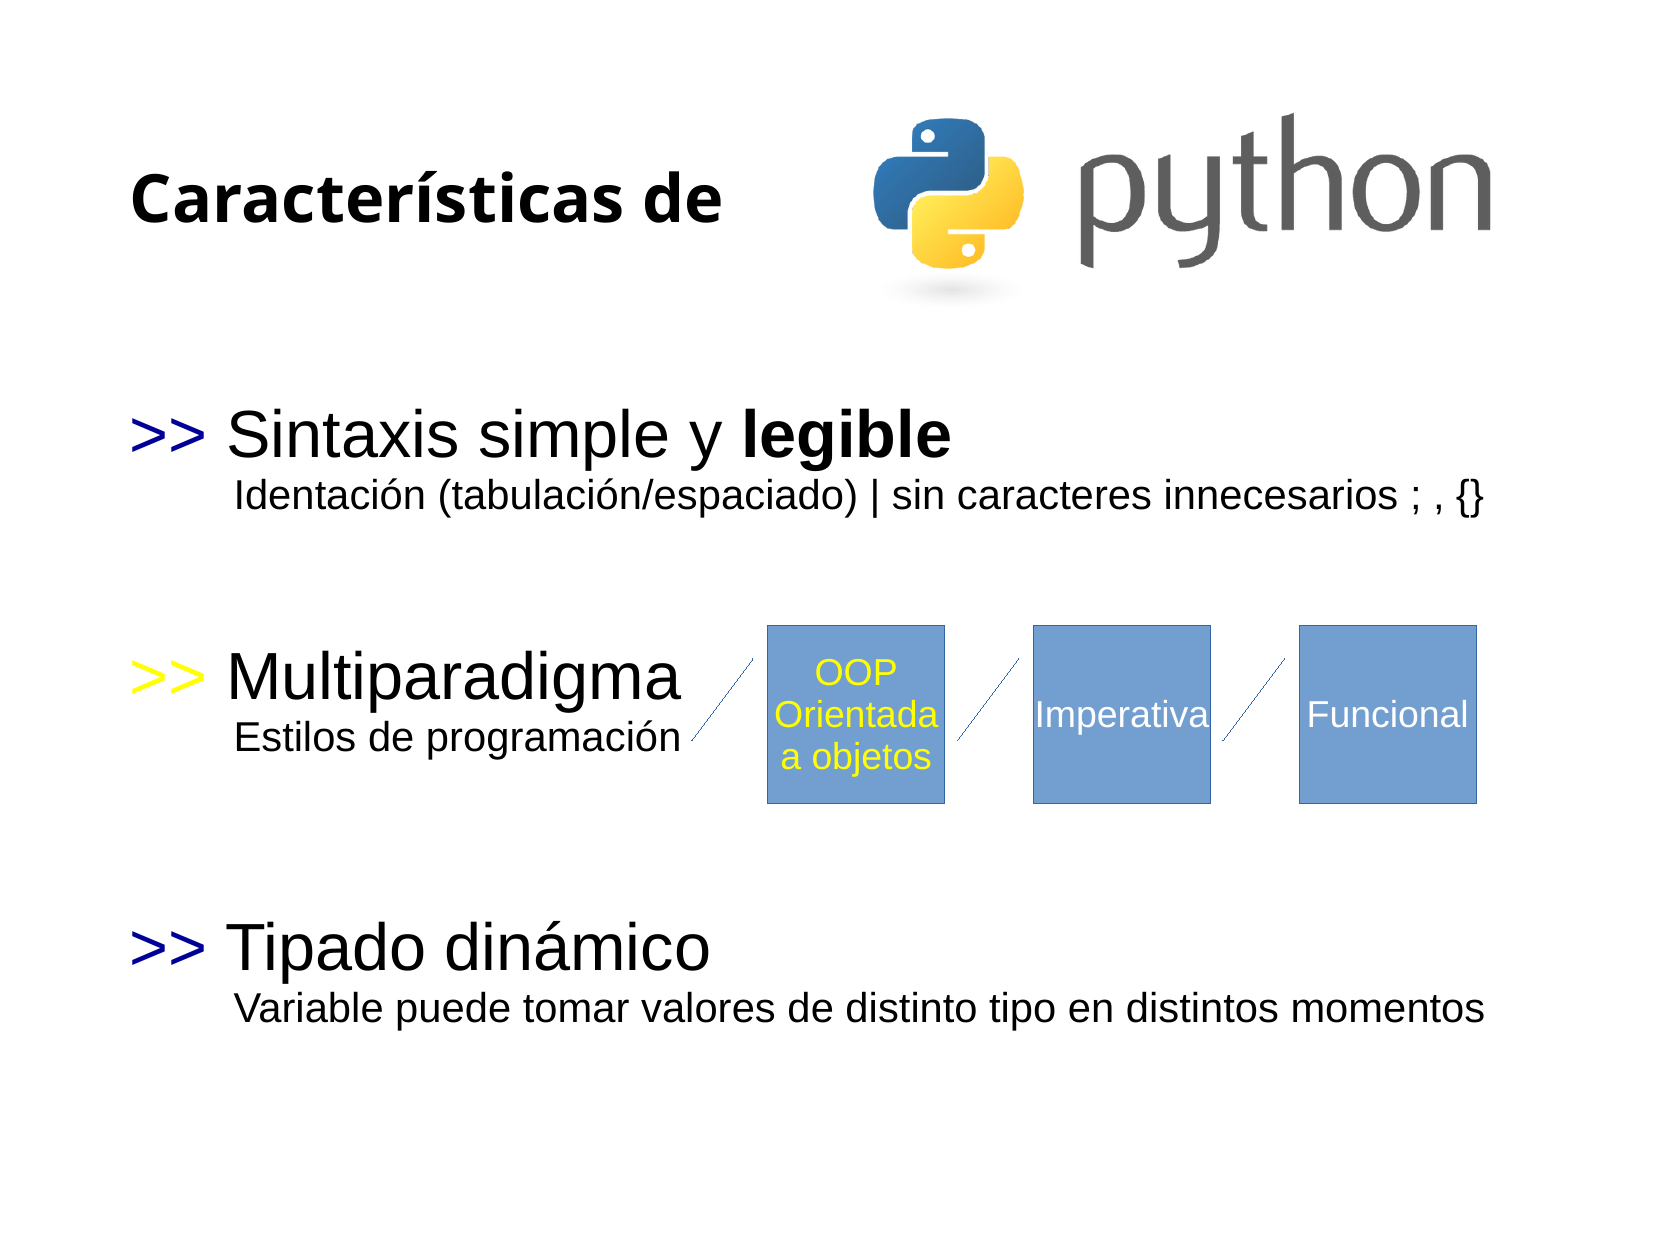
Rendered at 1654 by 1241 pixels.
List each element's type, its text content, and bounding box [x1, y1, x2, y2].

picture [795, 73, 1571, 349]
text_box OOP Orientada a objetos [768, 626, 945, 803]
text_box Características de [129, 153, 1312, 240]
text_box Funcional [1299, 626, 1476, 803]
subtitle >> Sintaxis simple y legible Identación (tabulación/espaciado) | sin caracteres innecesarios ; , {} >> Multiparadigma Estilos de programación >> Tipado dinámico Variable puede tomar valores de distinto tipo en distintos momentos [129, 354, 1524, 1074]
text_box Imperativa [1033, 626, 1211, 803]
